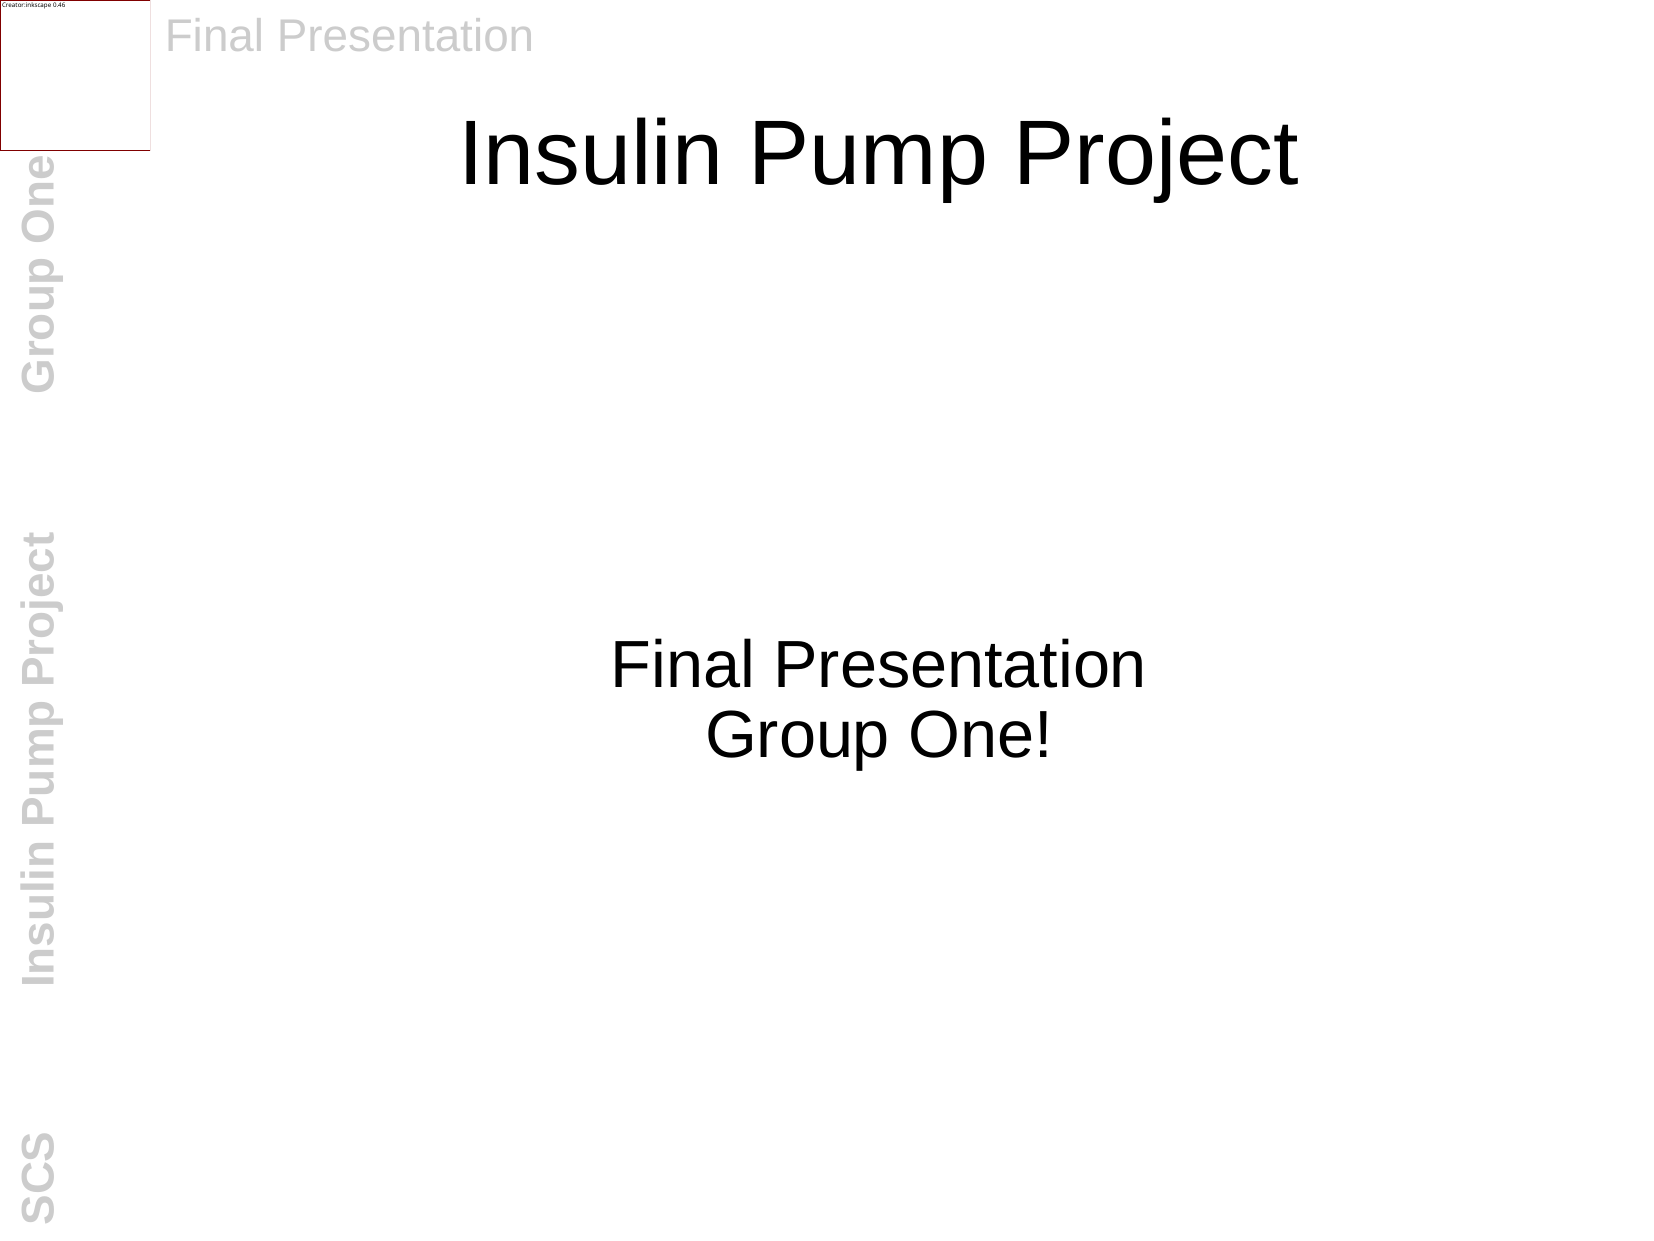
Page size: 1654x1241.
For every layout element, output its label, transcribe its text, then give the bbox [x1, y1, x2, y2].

subtitle Final Presentation Group One! [187, 290, 1571, 1109]
title Insulin Pump Project [187, 49, 1571, 257]
